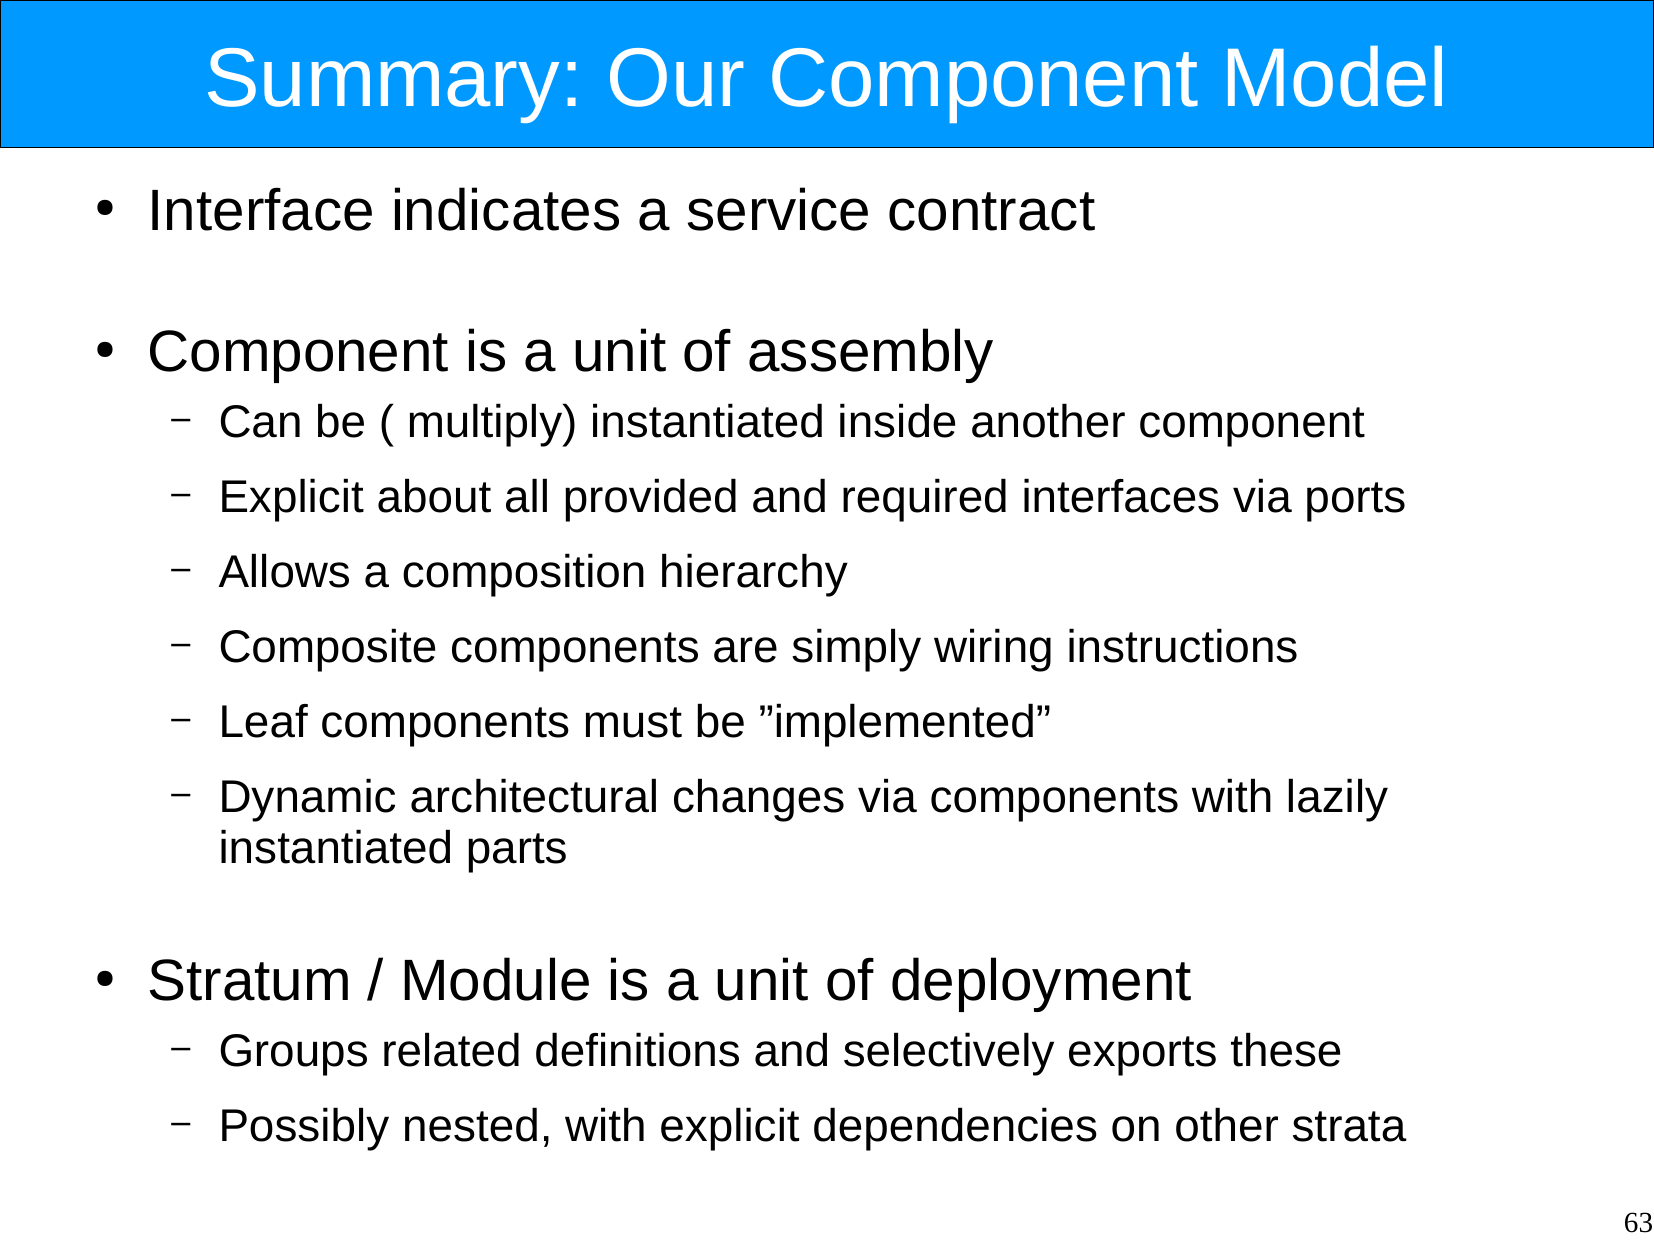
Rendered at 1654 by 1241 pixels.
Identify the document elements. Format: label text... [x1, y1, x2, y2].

title Summary: Our Component Model [82, 21, 1571, 135]
list Interface indicates a service contract Component is a unit of assembly Can be ( multiply) instantiated inside another component Explicit about all provided and required interfaces via ports Allows a composition hierarchy Composite components are simply wiring instructions Leaf components must be ”implemented” Dynamic architectural changes via components with lazily instantiated parts Stratum / Module is a unit of deployment Groups related definitions and selectively exports these Possibly nested, with explicit dependencies on other strata [76, 177, 1565, 1196]
